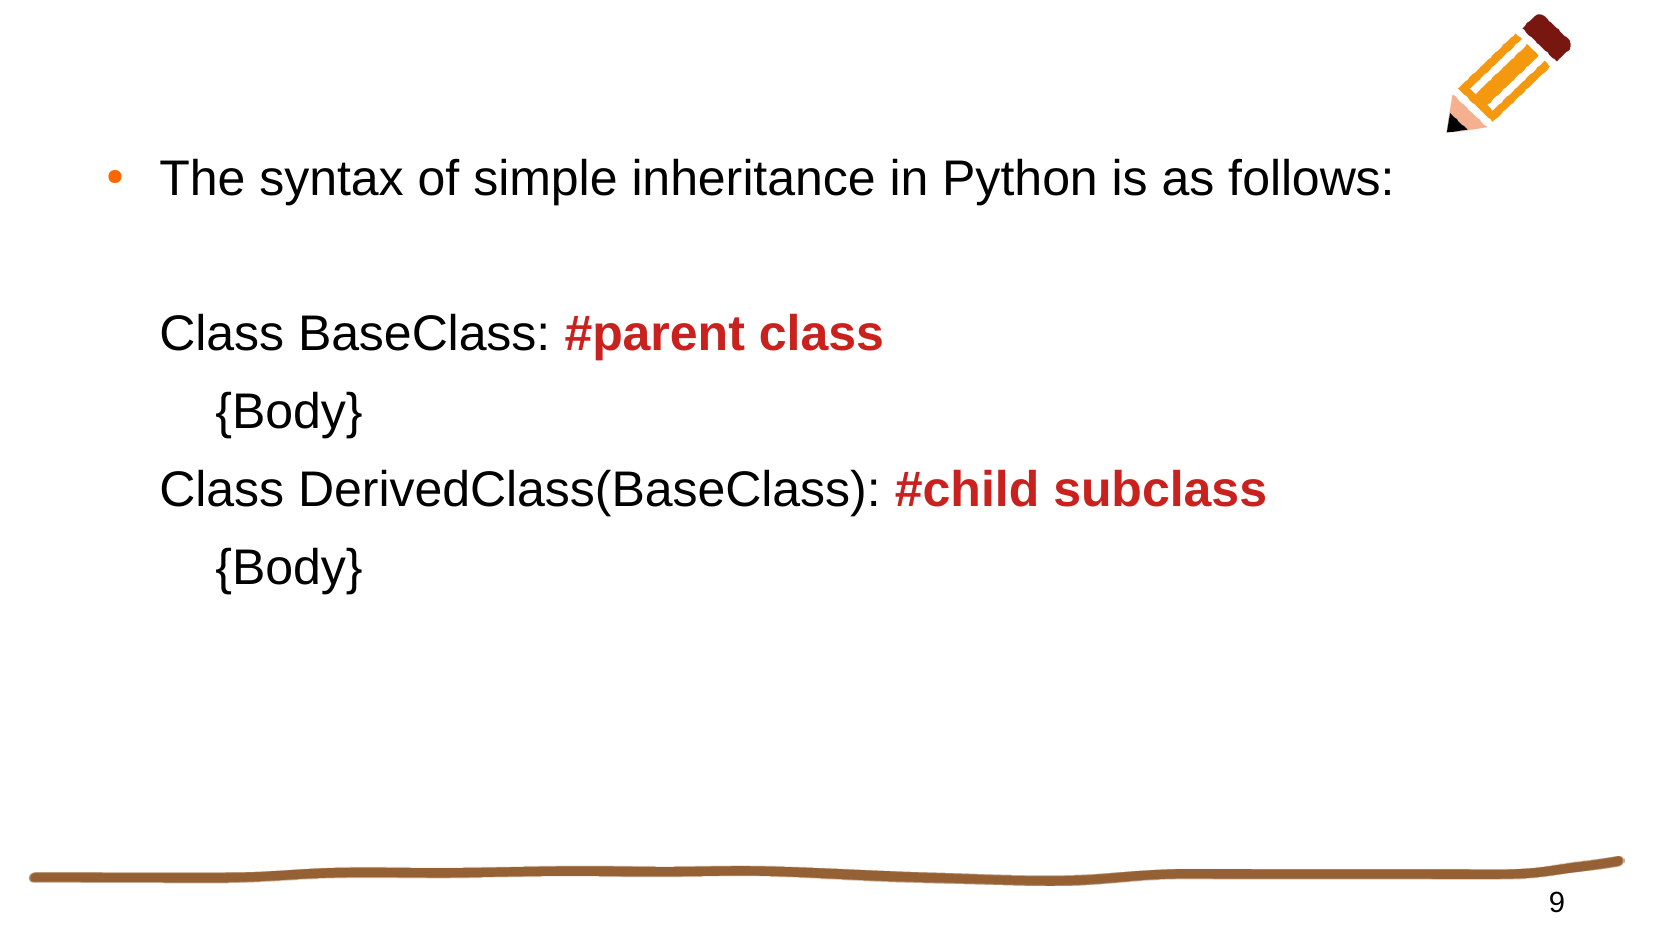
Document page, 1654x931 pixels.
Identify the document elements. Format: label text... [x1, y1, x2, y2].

picture [1446, 14, 1571, 133]
picture [29, 856, 1625, 886]
list The syntax of simple inheritance in Python is as follows: Class BaseClass: #parent class {Body} Class DerivedClass(BaseClass): #child subclass {Body} [88, 150, 1576, 676]
